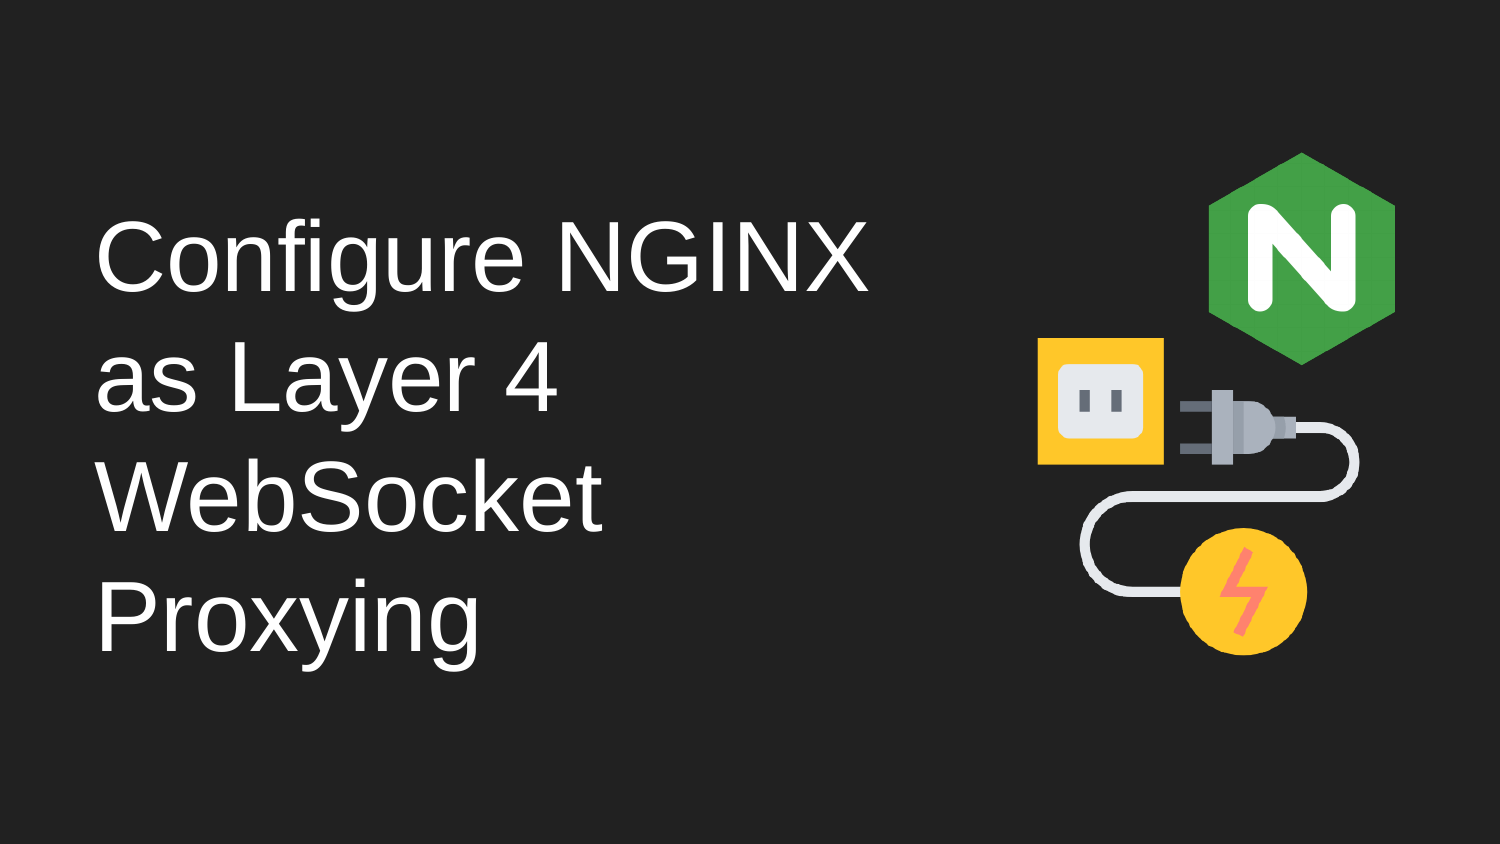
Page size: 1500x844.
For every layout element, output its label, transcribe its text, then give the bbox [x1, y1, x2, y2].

title Configure NGINX as Layer 4 WebSocket Proxying [79, 95, 1124, 767]
picture [875, 140, 1500, 678]
